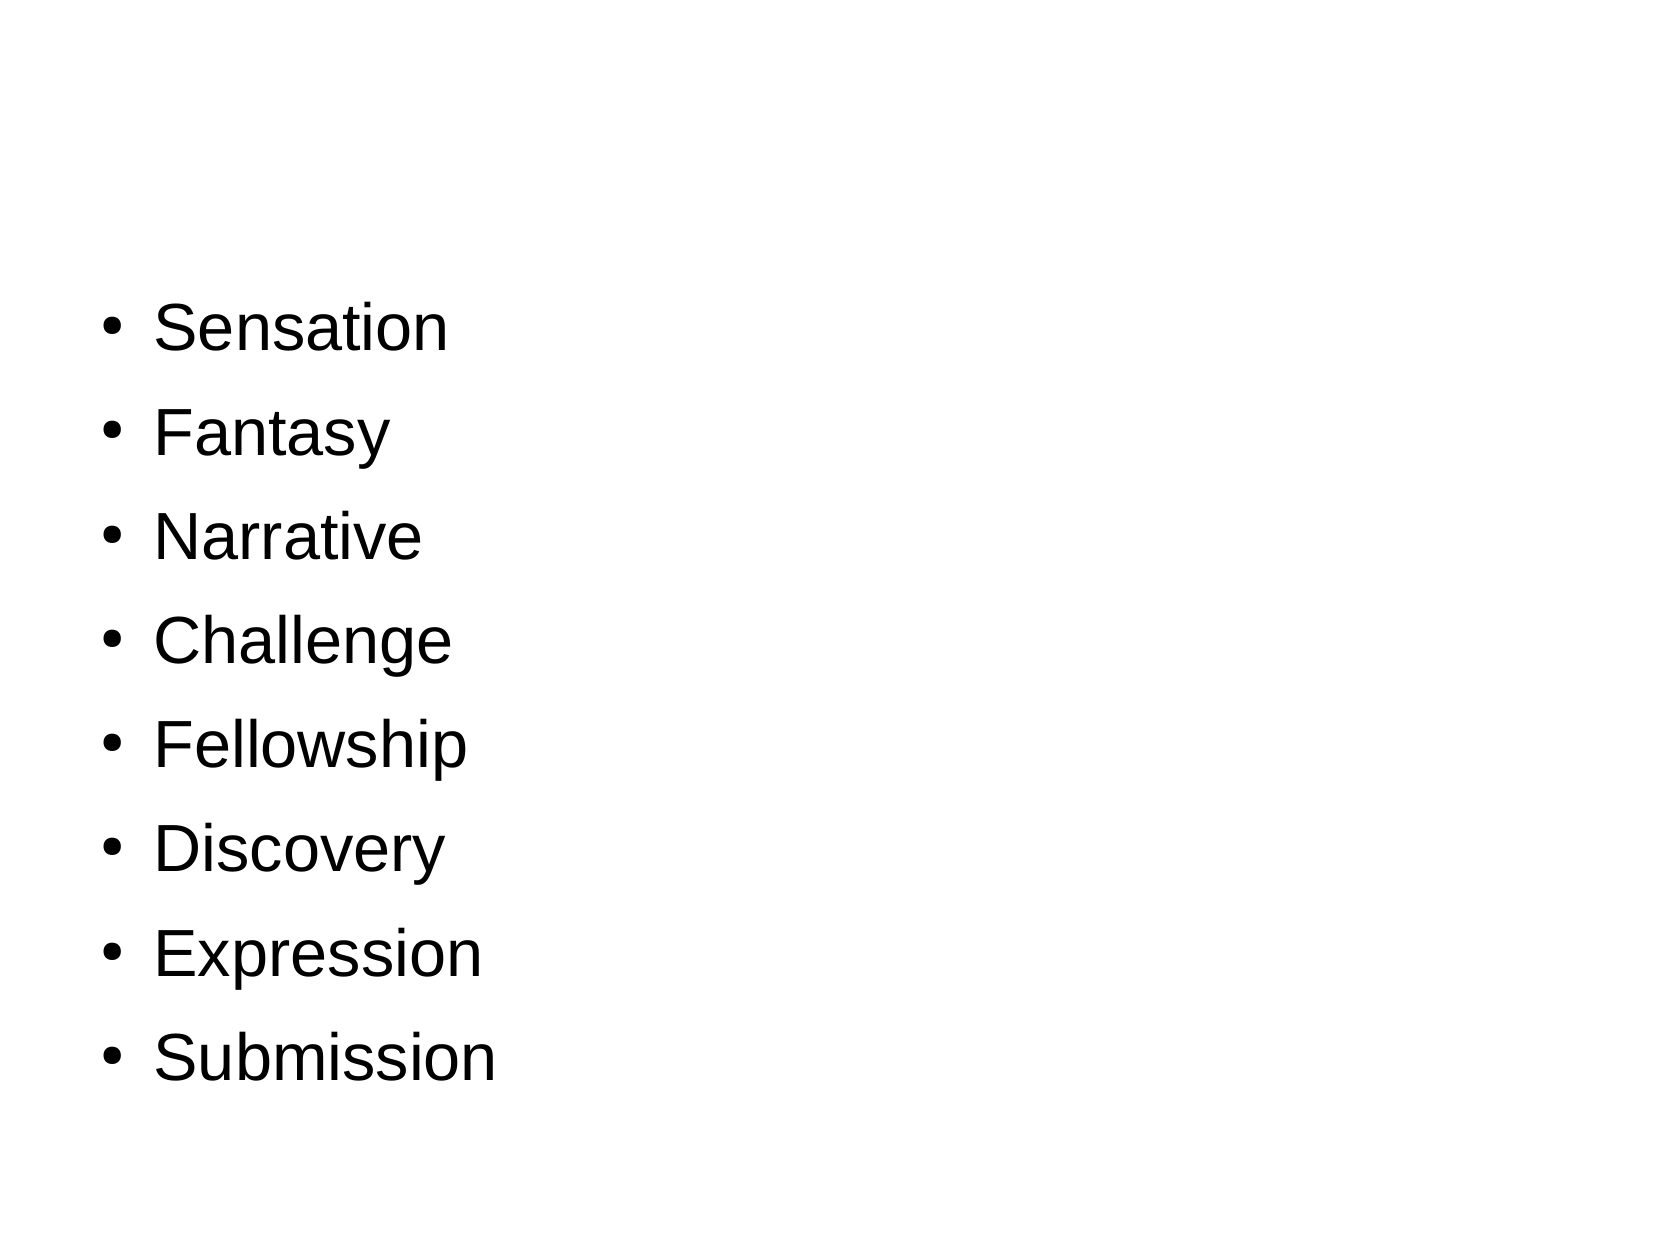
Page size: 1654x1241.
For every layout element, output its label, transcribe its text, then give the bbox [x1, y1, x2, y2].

list Sensation Fantasy Narrative Challenge Fellowship Discovery Expression Submission [82, 290, 1571, 1109]
